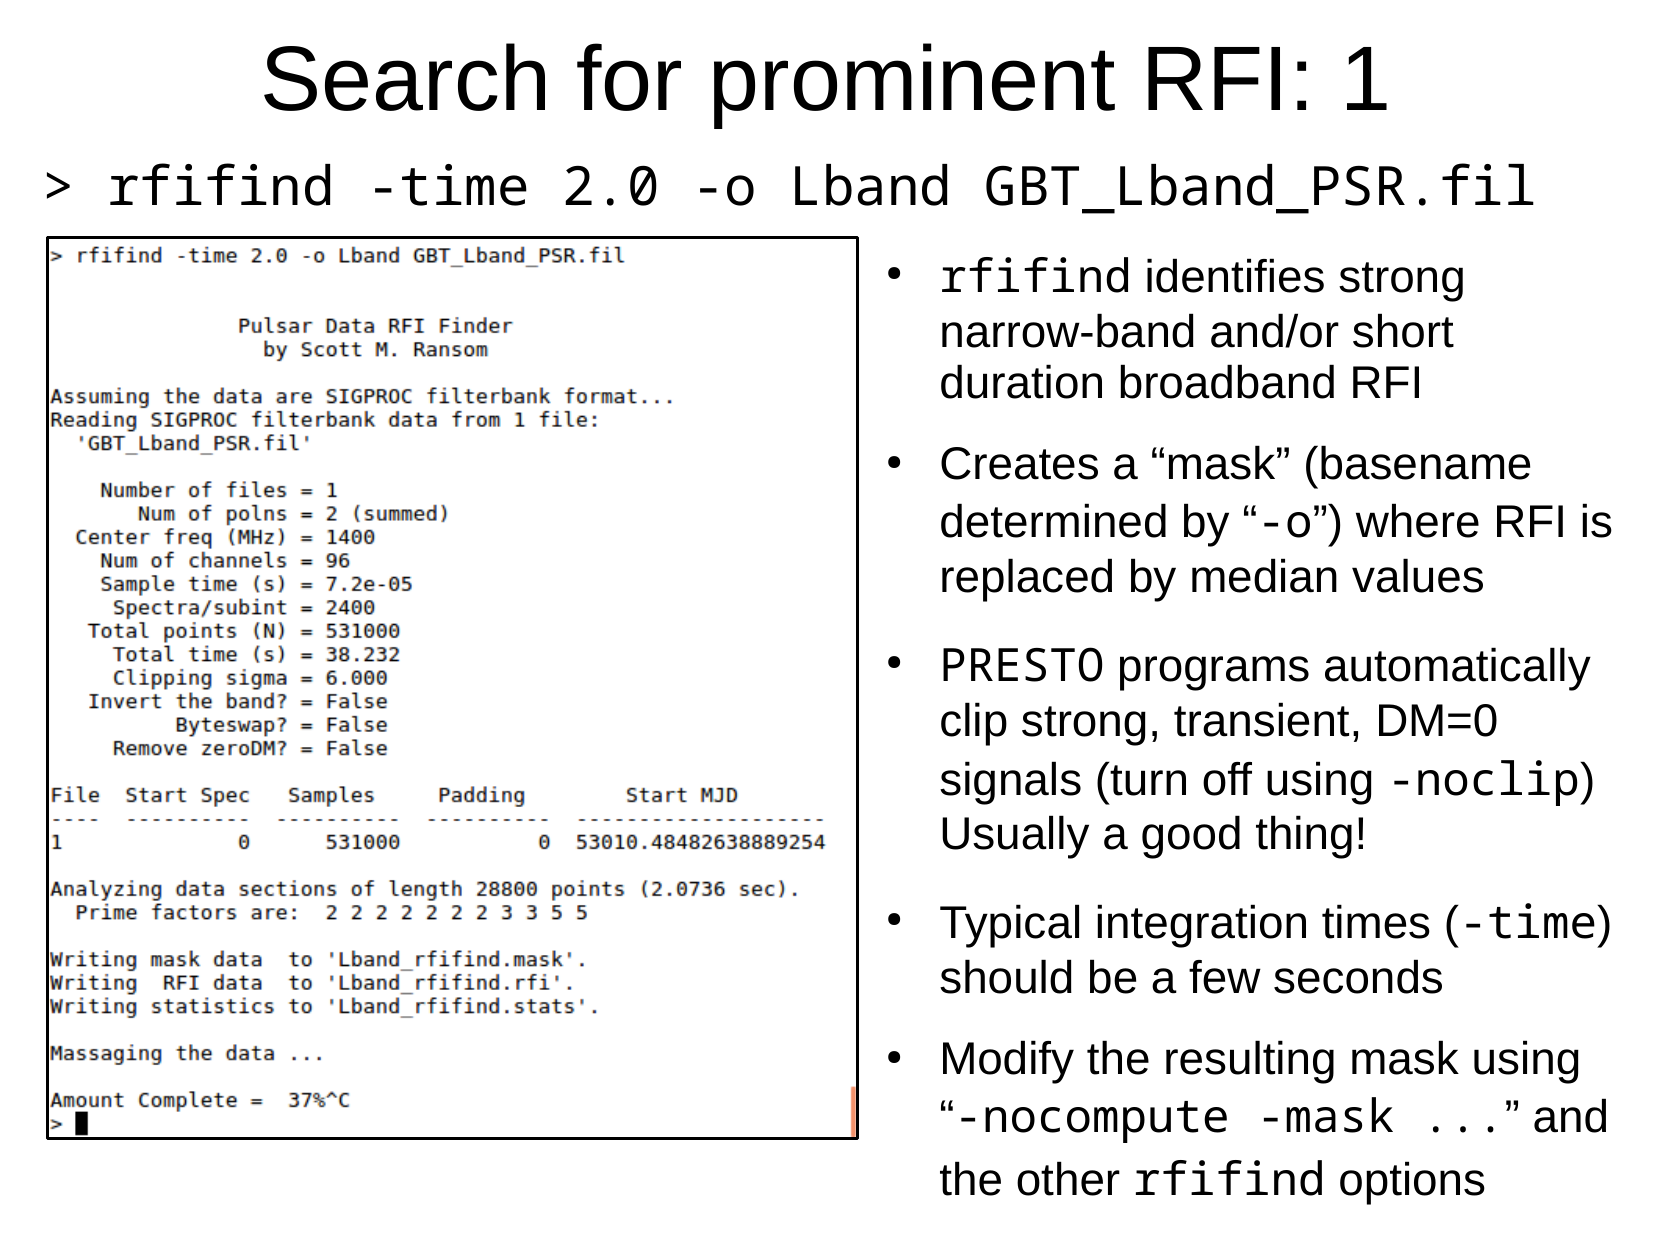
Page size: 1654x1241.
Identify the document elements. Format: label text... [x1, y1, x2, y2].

picture [49, 238, 856, 1137]
list rfifind identifies strong narrow-band and/or short duration broadband RFI Creates a “mask” (basename determined by “-o”) where RFI is replaced by median values PRESTO programs automatically clip strong, transient, DM=0 signals (turn off using -noclip) Usually a good thing! Typical integration times (-time) should be a few seconds Modify the resulting mask using “-nocompute -mask ...” and the other rfifind options [868, 243, 1619, 1098]
title Search for prominent RFI: 1 [82, 6, 1571, 138]
list > rfifind -time 2.0 -o Lband GBT_Lband_PSR.fil [0, 138, 1617, 299]
